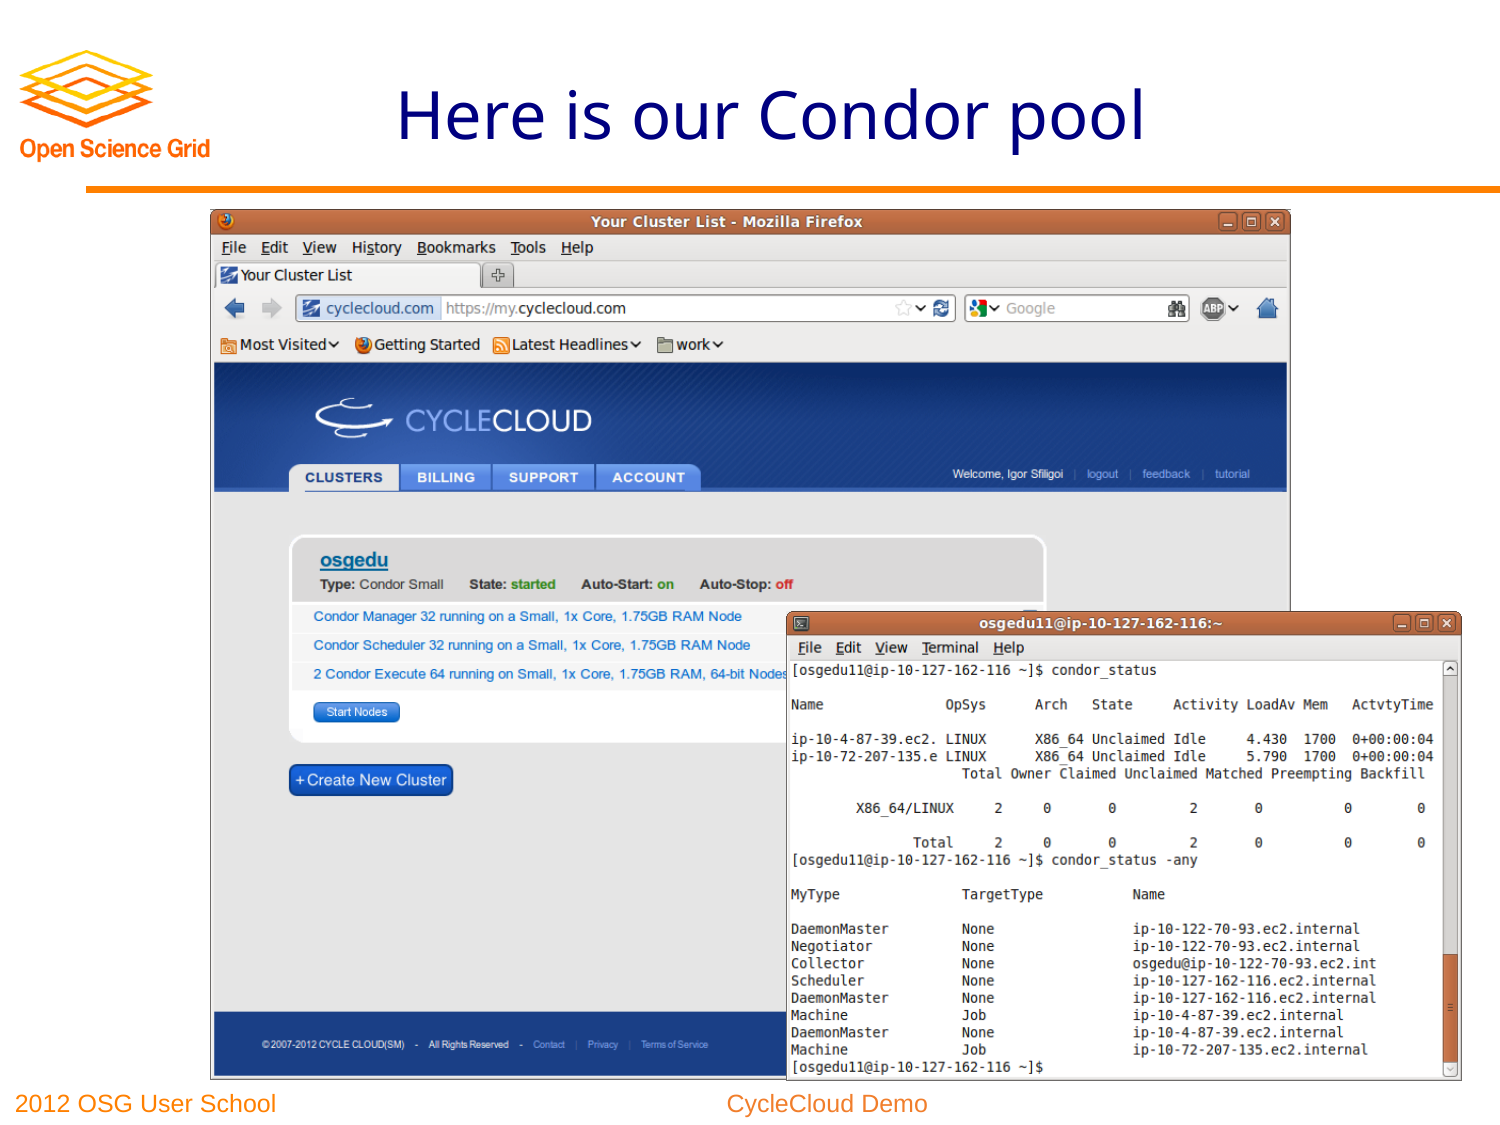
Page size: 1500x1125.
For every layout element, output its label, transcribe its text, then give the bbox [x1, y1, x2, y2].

title Here is our Condor pool [201, 18, 1342, 207]
picture [0, 27, 201, 179]
picture [210, 209, 1462, 1081]
